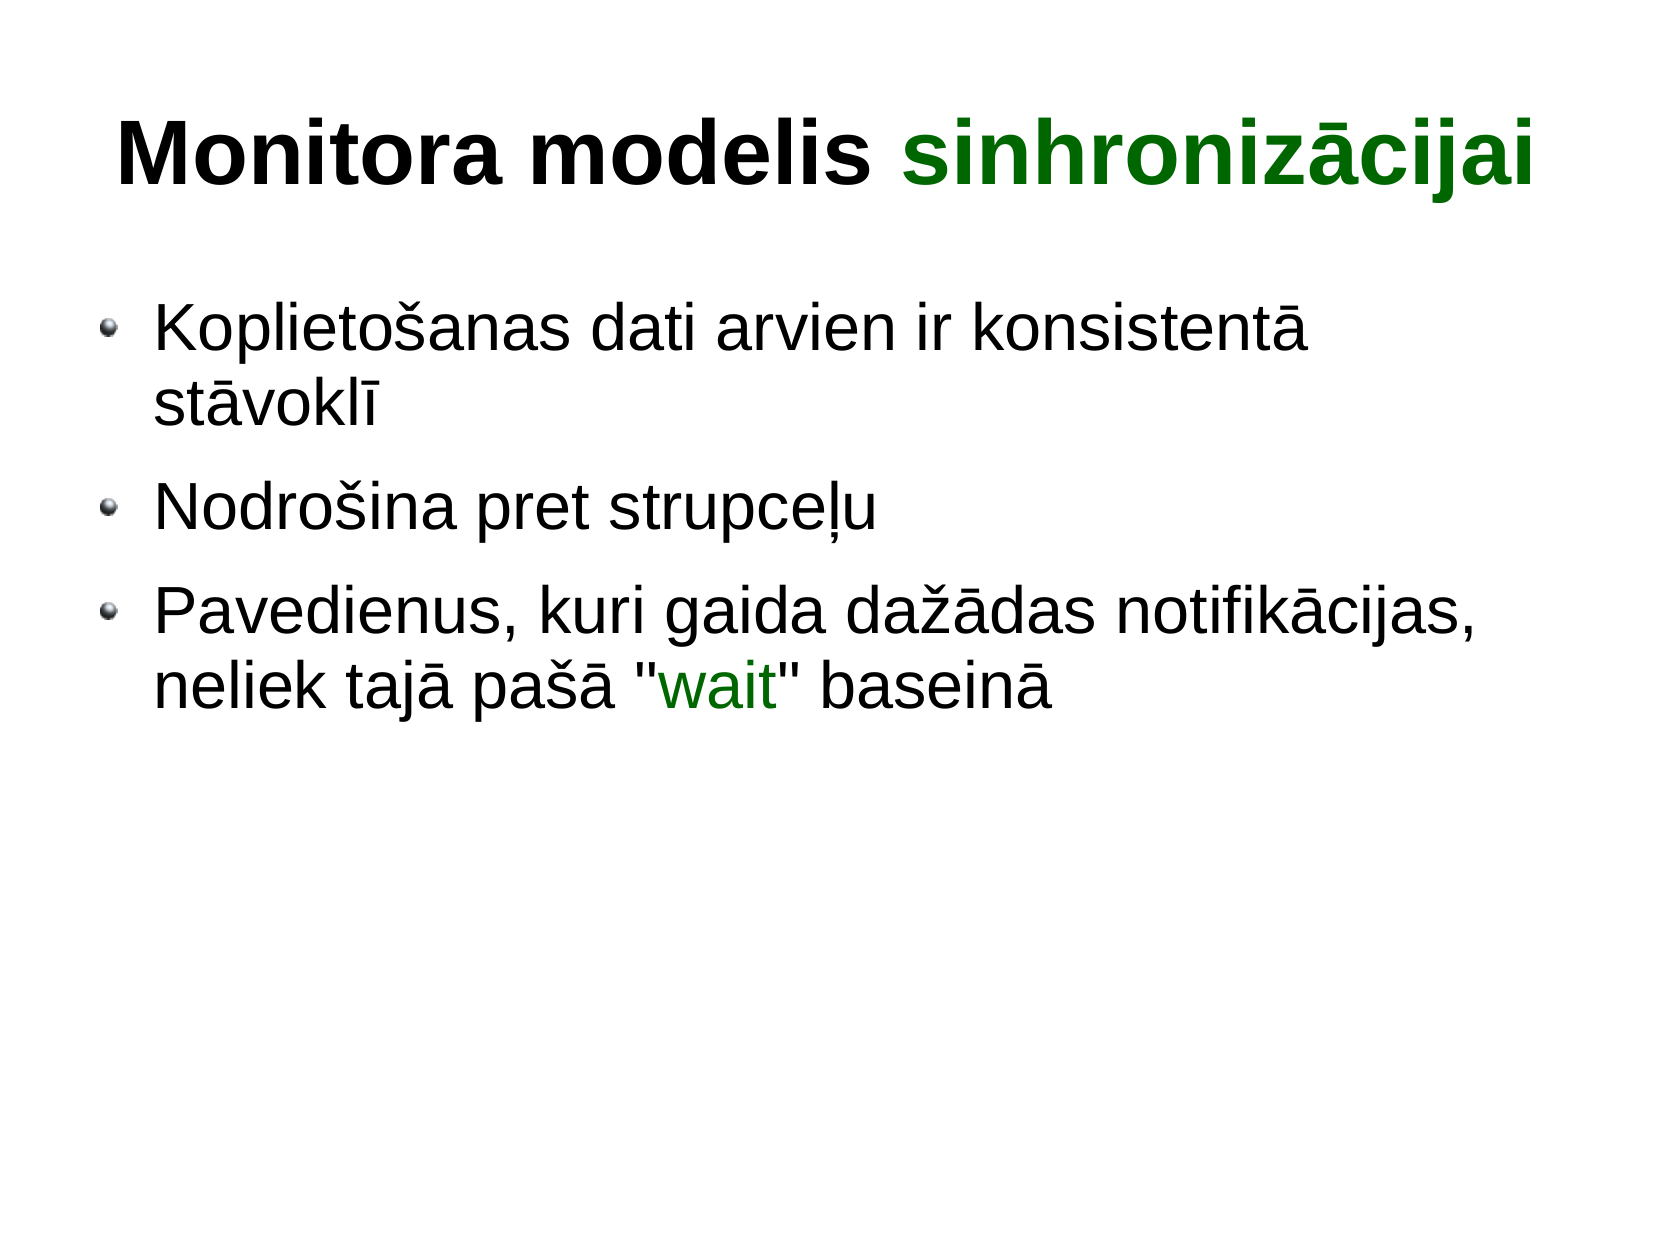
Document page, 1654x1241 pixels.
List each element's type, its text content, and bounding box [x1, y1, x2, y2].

list Koplietošanas dati arvien ir konsistentā stāvoklī Nodrošina pret strupceļu Pavedienus, kuri gaida dažādas notifikācijas, neliek tajā pašā "wait" baseinā [82, 290, 1538, 1010]
title Monitora modelis sinhronizācijai [82, 49, 1571, 257]
